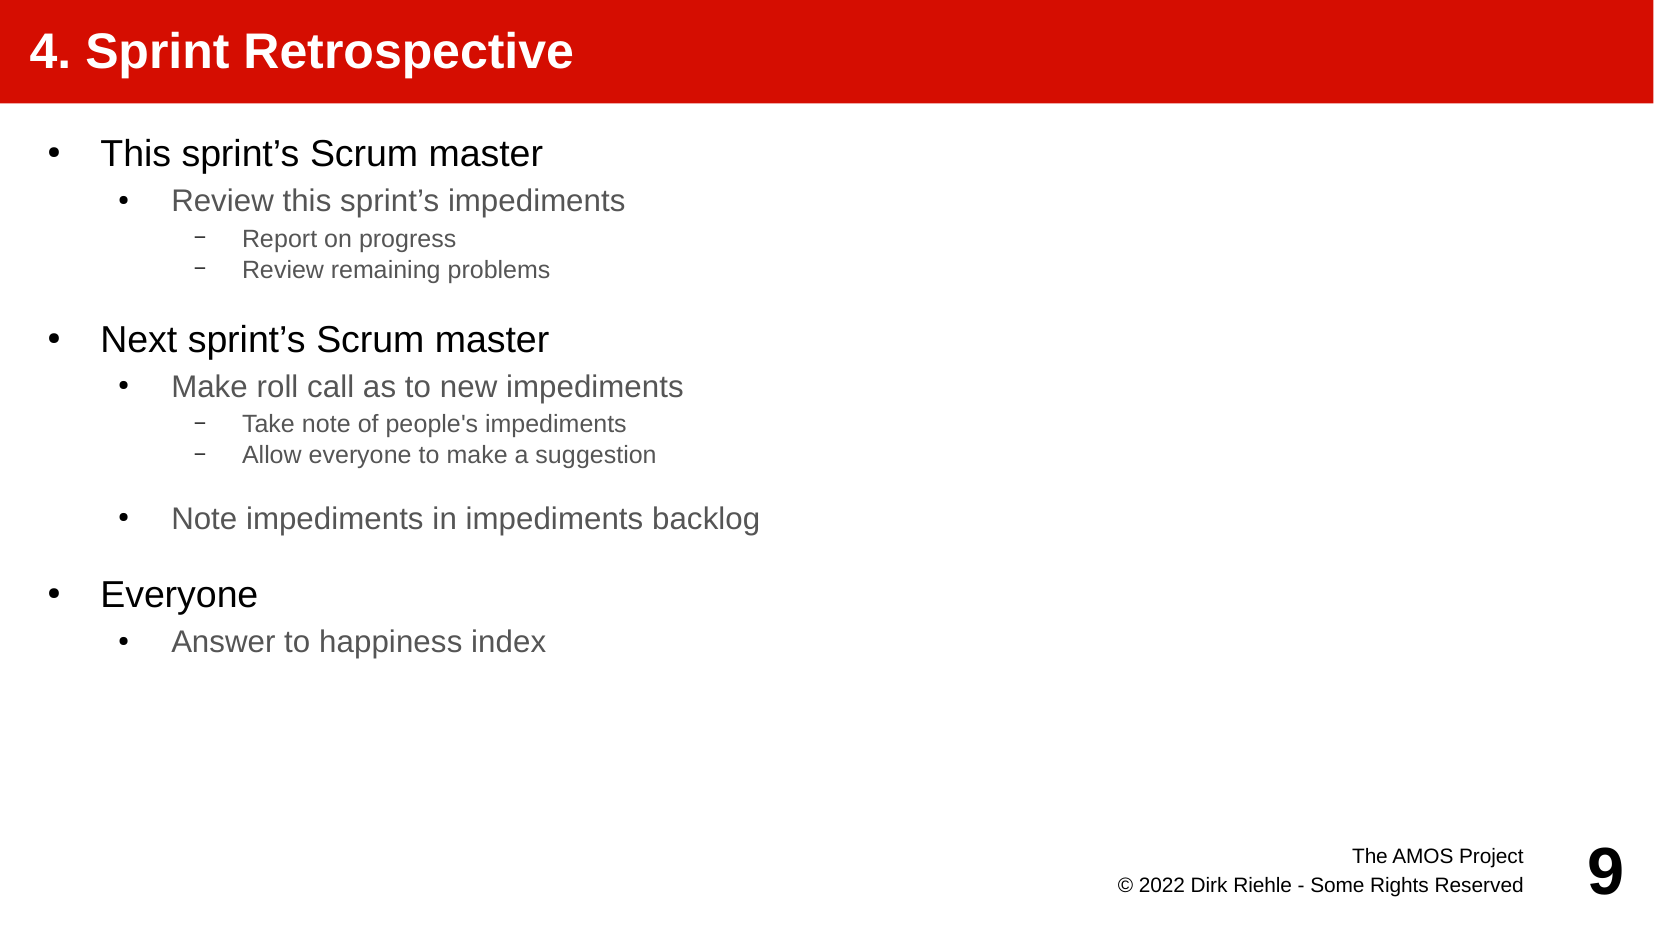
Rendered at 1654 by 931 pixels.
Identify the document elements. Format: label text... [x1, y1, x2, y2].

list This sprint’s Scrum master Review this sprint’s impediments Report on progress Review remaining problems Next sprint’s Scrum master Make roll call as to new impediments Take note of people's impediments Allow everyone to make a suggestion Note impediments in impediments backlog Everyone Answer to happiness index [29, 132, 1625, 813]
title 4. Sprint Retrospective [0, 0, 1654, 104]
